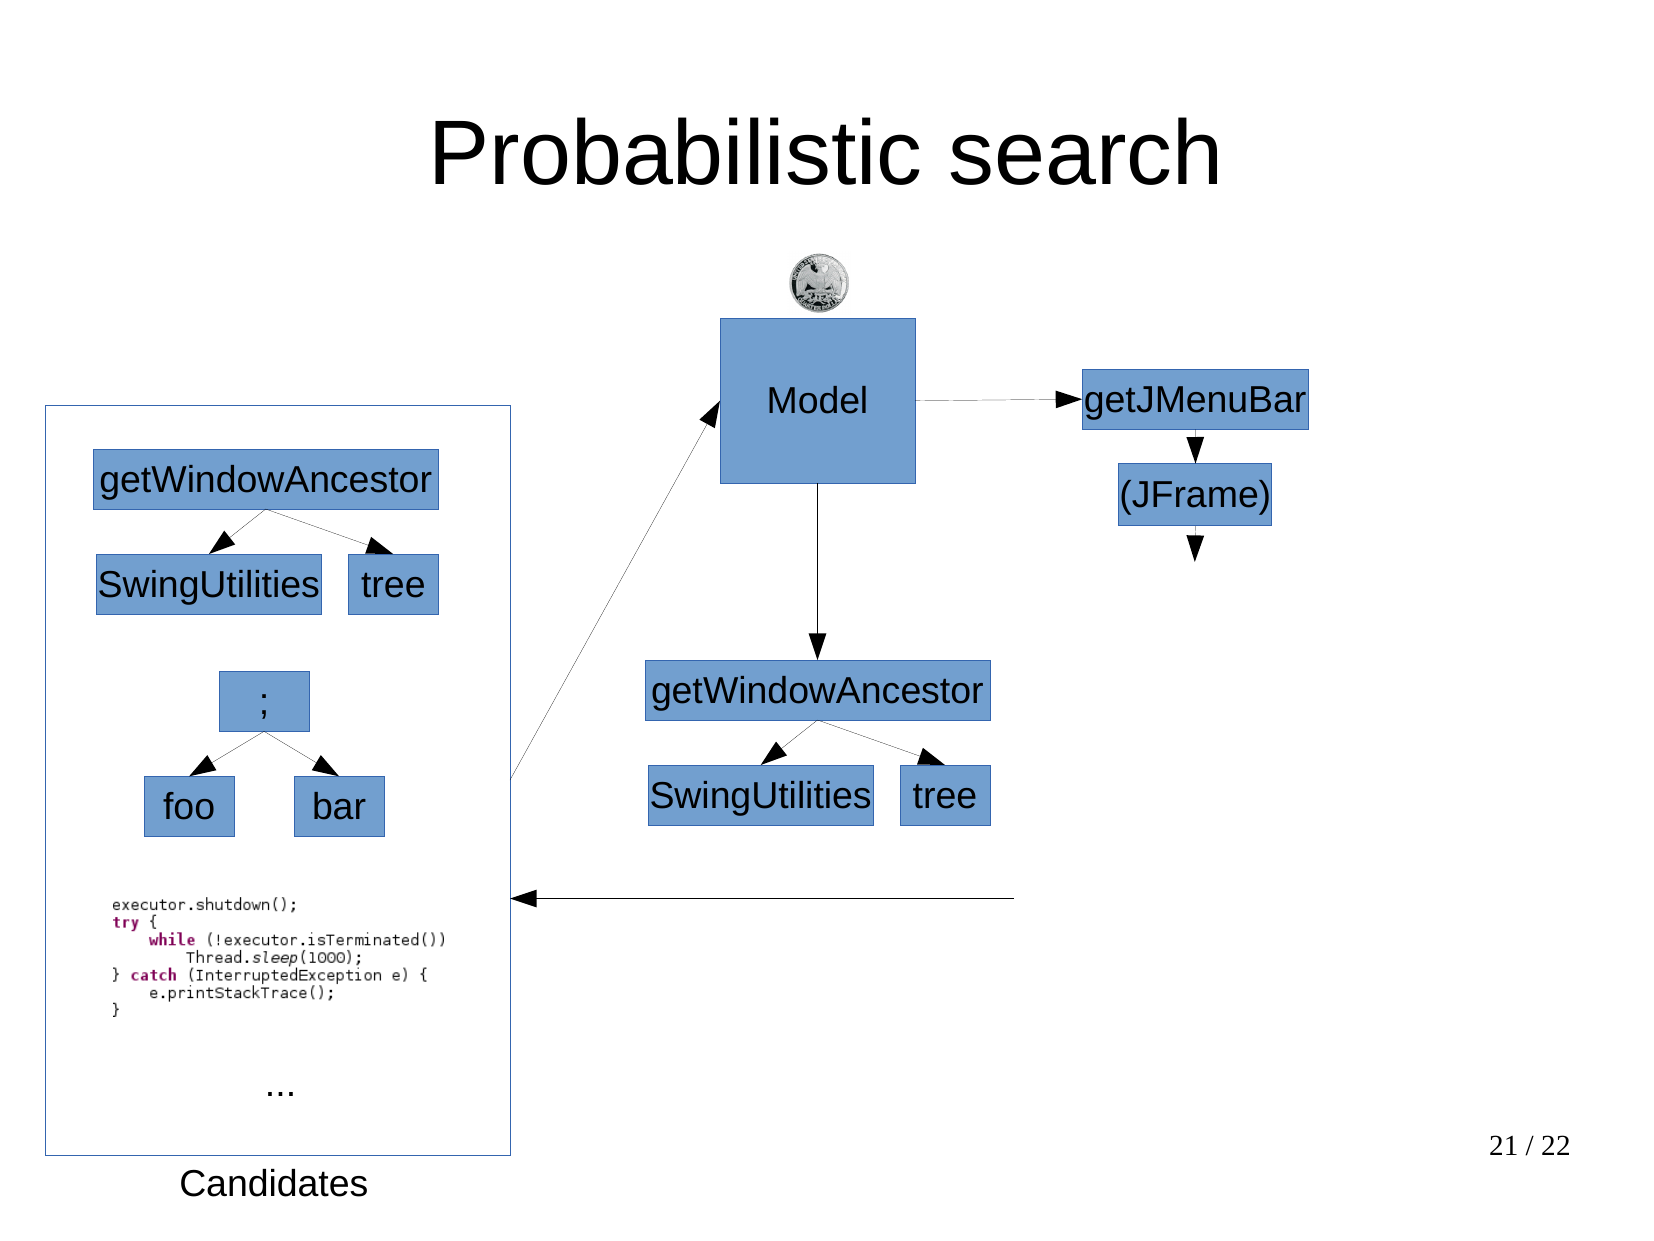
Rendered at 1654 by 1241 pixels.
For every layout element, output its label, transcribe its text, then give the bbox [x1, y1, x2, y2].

text_box SwingUtilities [648, 765, 874, 826]
picture [113, 896, 444, 1017]
text_box (JFrame) [1118, 463, 1272, 526]
text_box getWindowAncestor [645, 660, 991, 721]
text_box foo [144, 776, 235, 837]
text_box tree [348, 554, 439, 615]
text_box Model [720, 318, 916, 484]
text_box ... [250, 1055, 312, 1112]
text_box tree [900, 765, 991, 826]
text_box getWindowAncestor [93, 449, 439, 510]
text_box bar [294, 776, 385, 837]
picture [787, 251, 851, 316]
text_box ; [219, 671, 310, 732]
title Probabilistic search [82, 49, 1571, 257]
text_box getJMenuBar [1082, 369, 1309, 430]
text_box SwingUtilities [96, 554, 322, 615]
text_box Candidates [164, 1155, 390, 1212]
